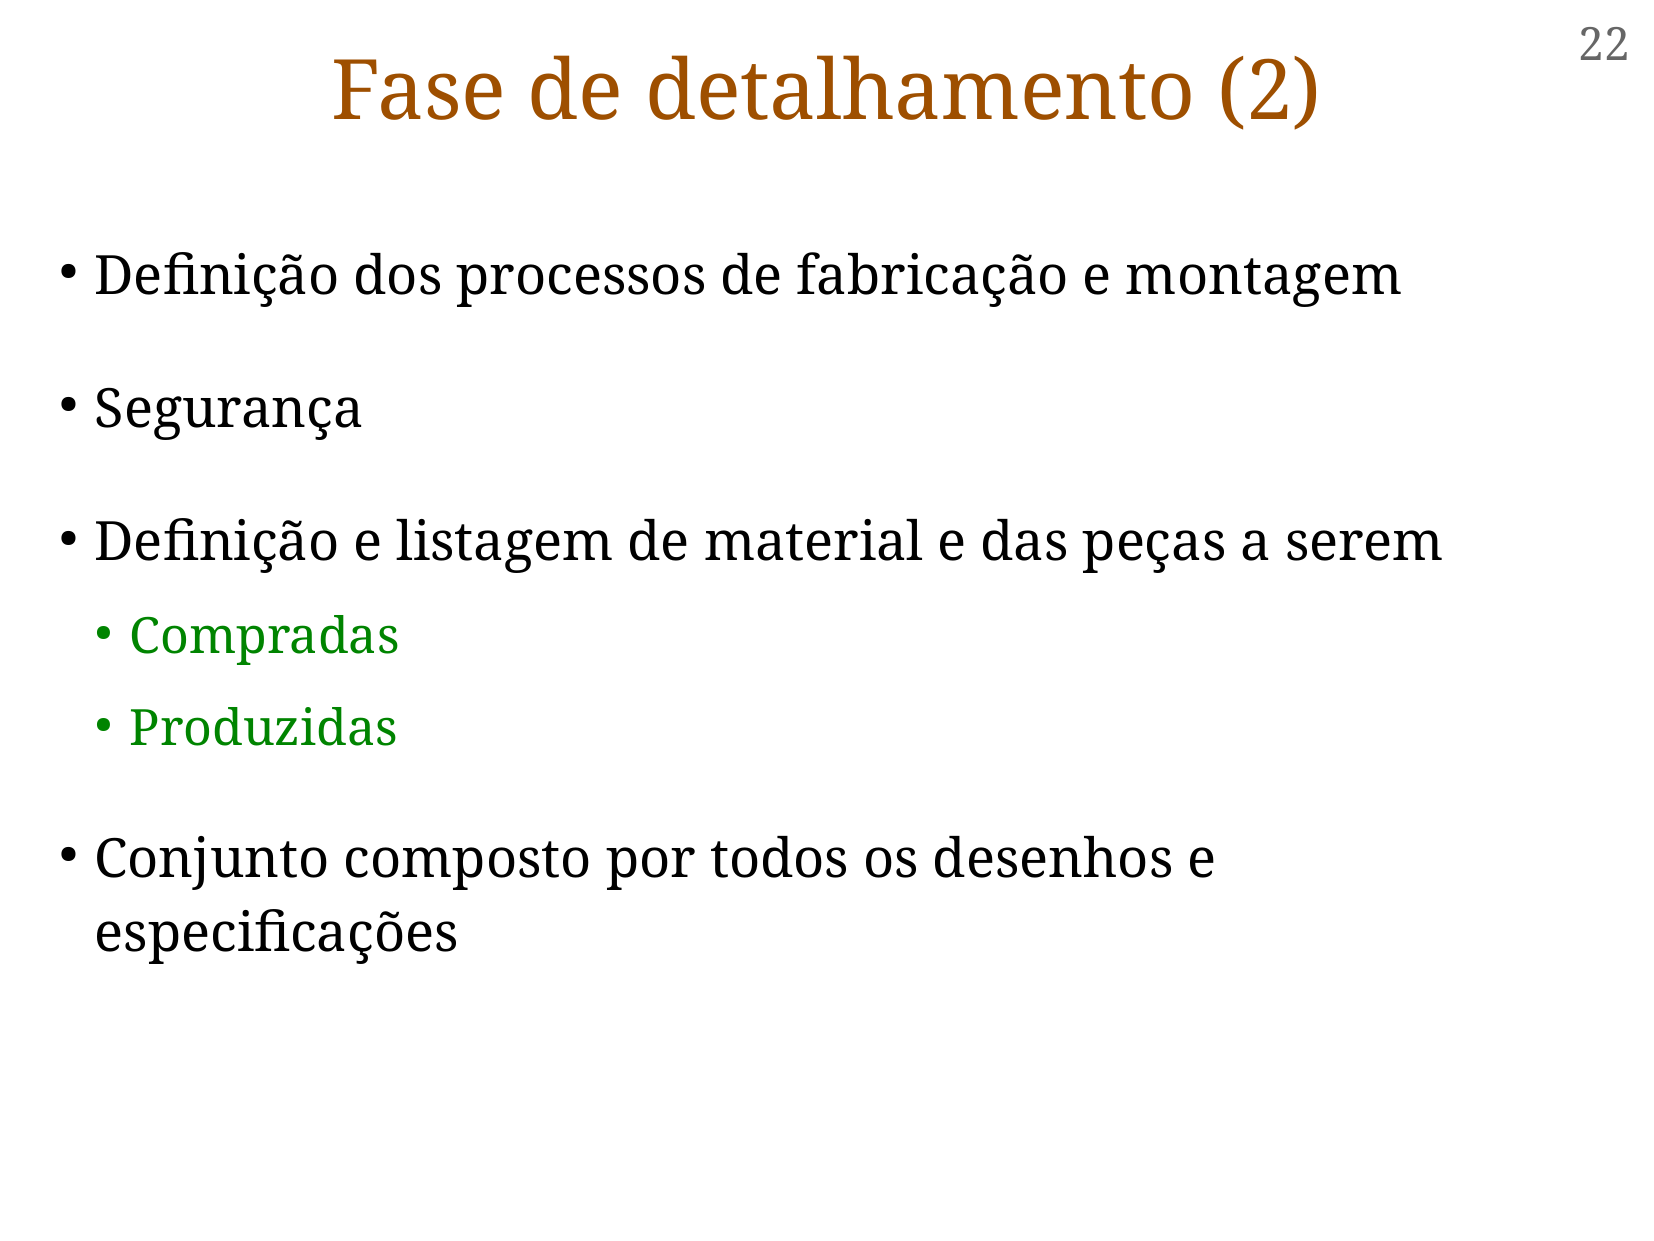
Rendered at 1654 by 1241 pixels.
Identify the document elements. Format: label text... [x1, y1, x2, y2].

title Fase de detalhamento (2) [59, 29, 1595, 148]
list Definição dos processos de fabricação e montagem Segurança Definição e listagem de material e das peças a serem Compradas Produzidas Conjunto composto por todos os desenhos e especificações [59, 236, 1595, 1211]
